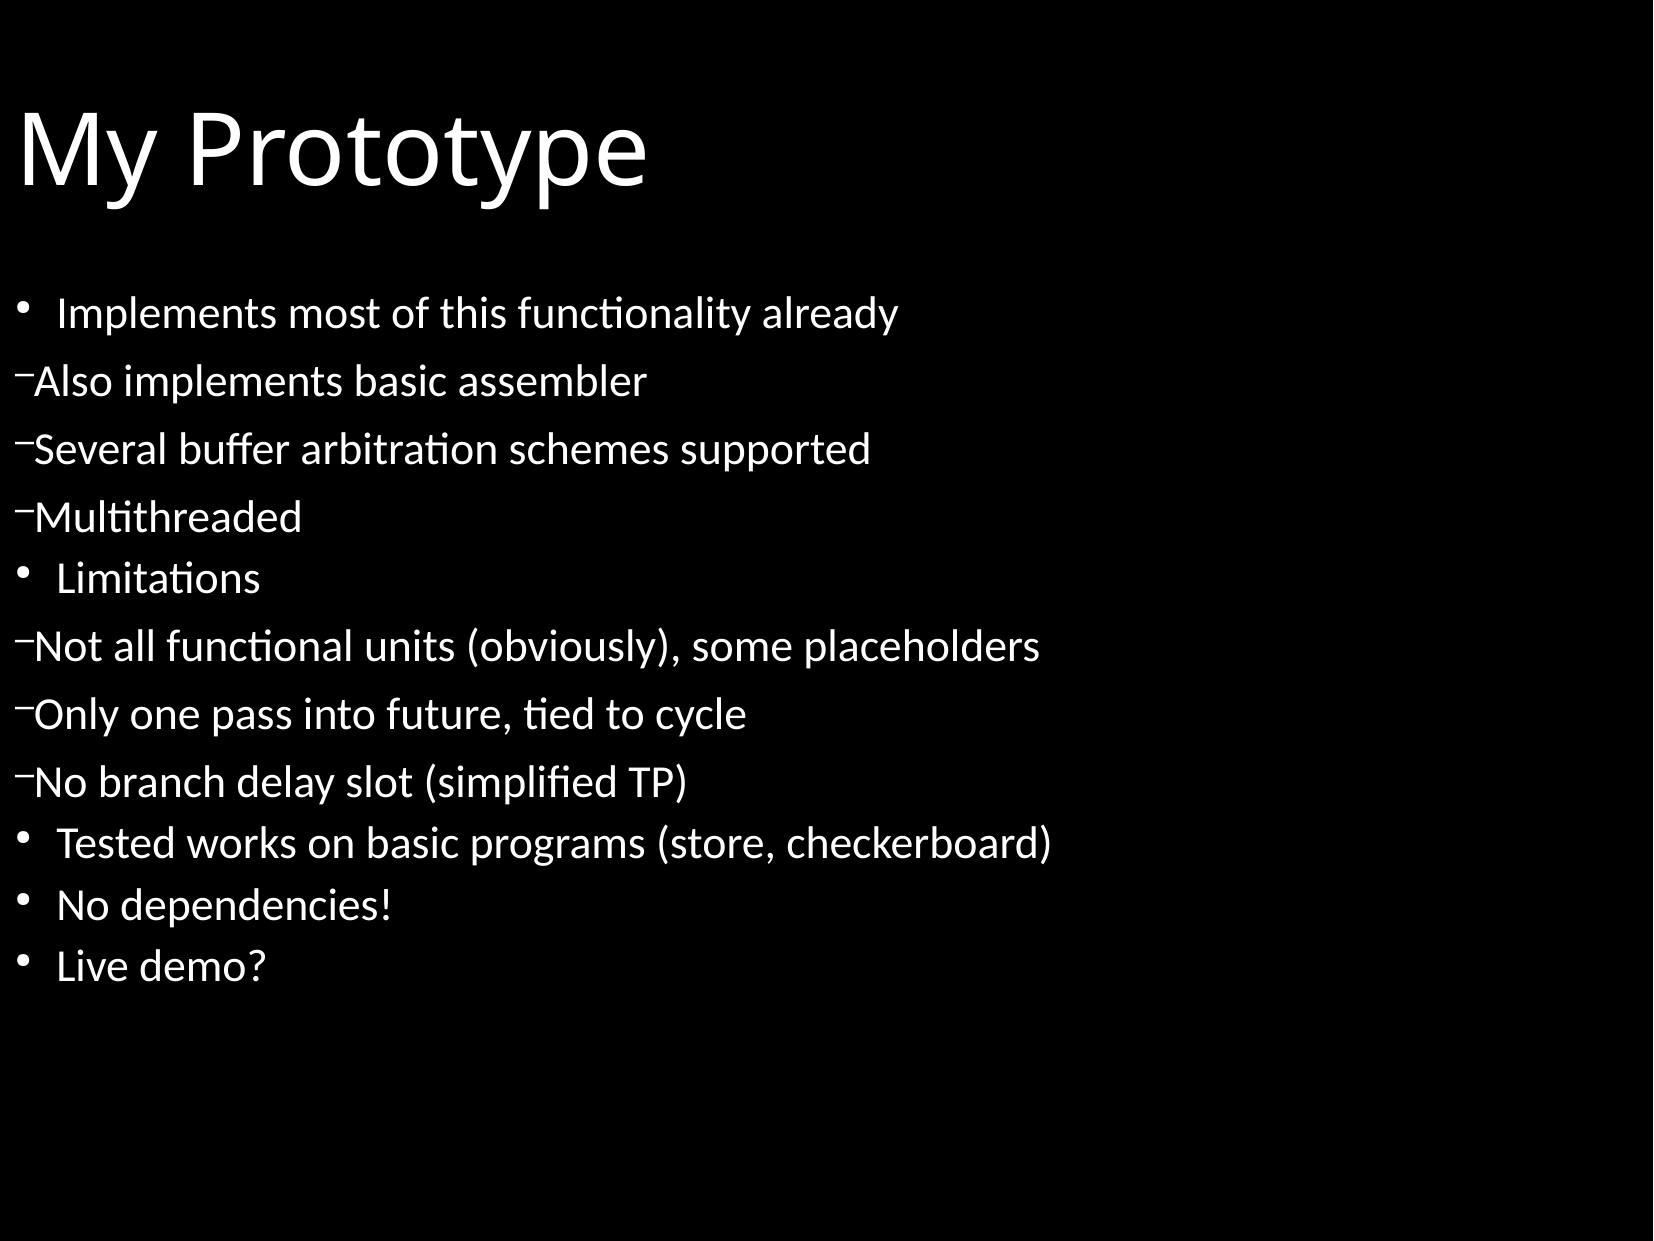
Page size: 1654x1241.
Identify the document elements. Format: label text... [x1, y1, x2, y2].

title My Prototype [0, 49, 1488, 257]
list Implements most of this functionality already Also implements basic assembler Several buffer arbitration schemes supported Multithreaded Limitations Not all functional units (obviously), some placeholders Only one pass into future, tied to cycle No branch delay slot (simplified TP) Tested works on basic programs (store, checkerboard) No dependencies! Live demo? [0, 290, 1488, 1010]
